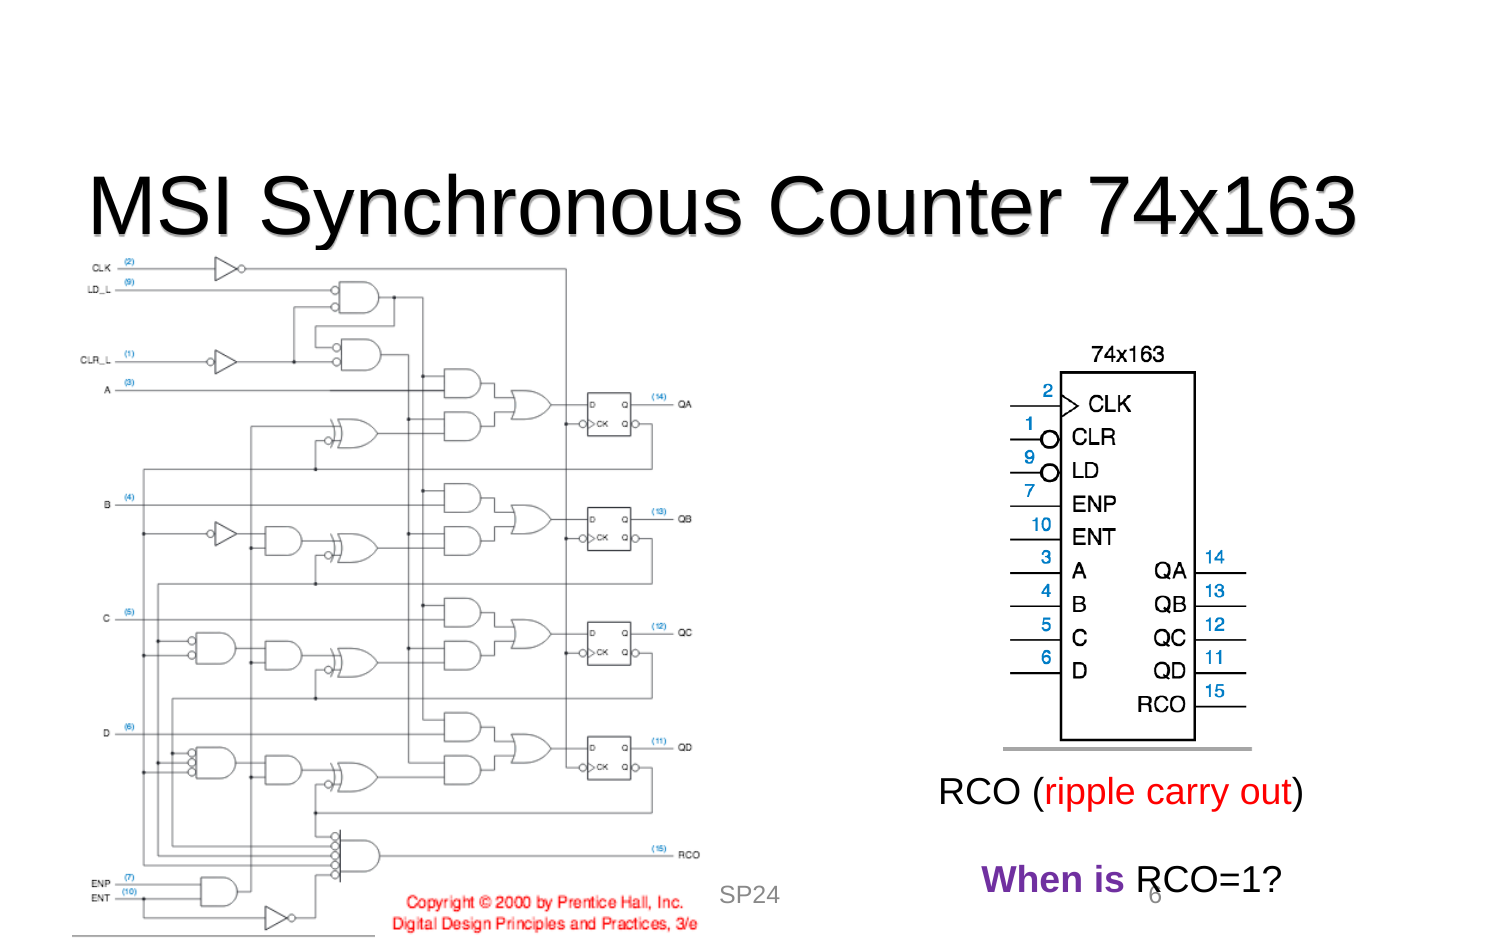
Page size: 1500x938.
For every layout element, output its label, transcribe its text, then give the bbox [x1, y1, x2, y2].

text_box When is RCO=1? [966, 847, 1301, 908]
picture [1003, 341, 1254, 747]
text_box RCO (ripple carry out) [923, 760, 1330, 820]
title MSI Synchronous Counter 74x163 [72, 143, 1434, 251]
footer SP24 [708, 868, 1004, 919]
picture [72, 250, 708, 938]
slide_number <number> [1133, 868, 1471, 919]
